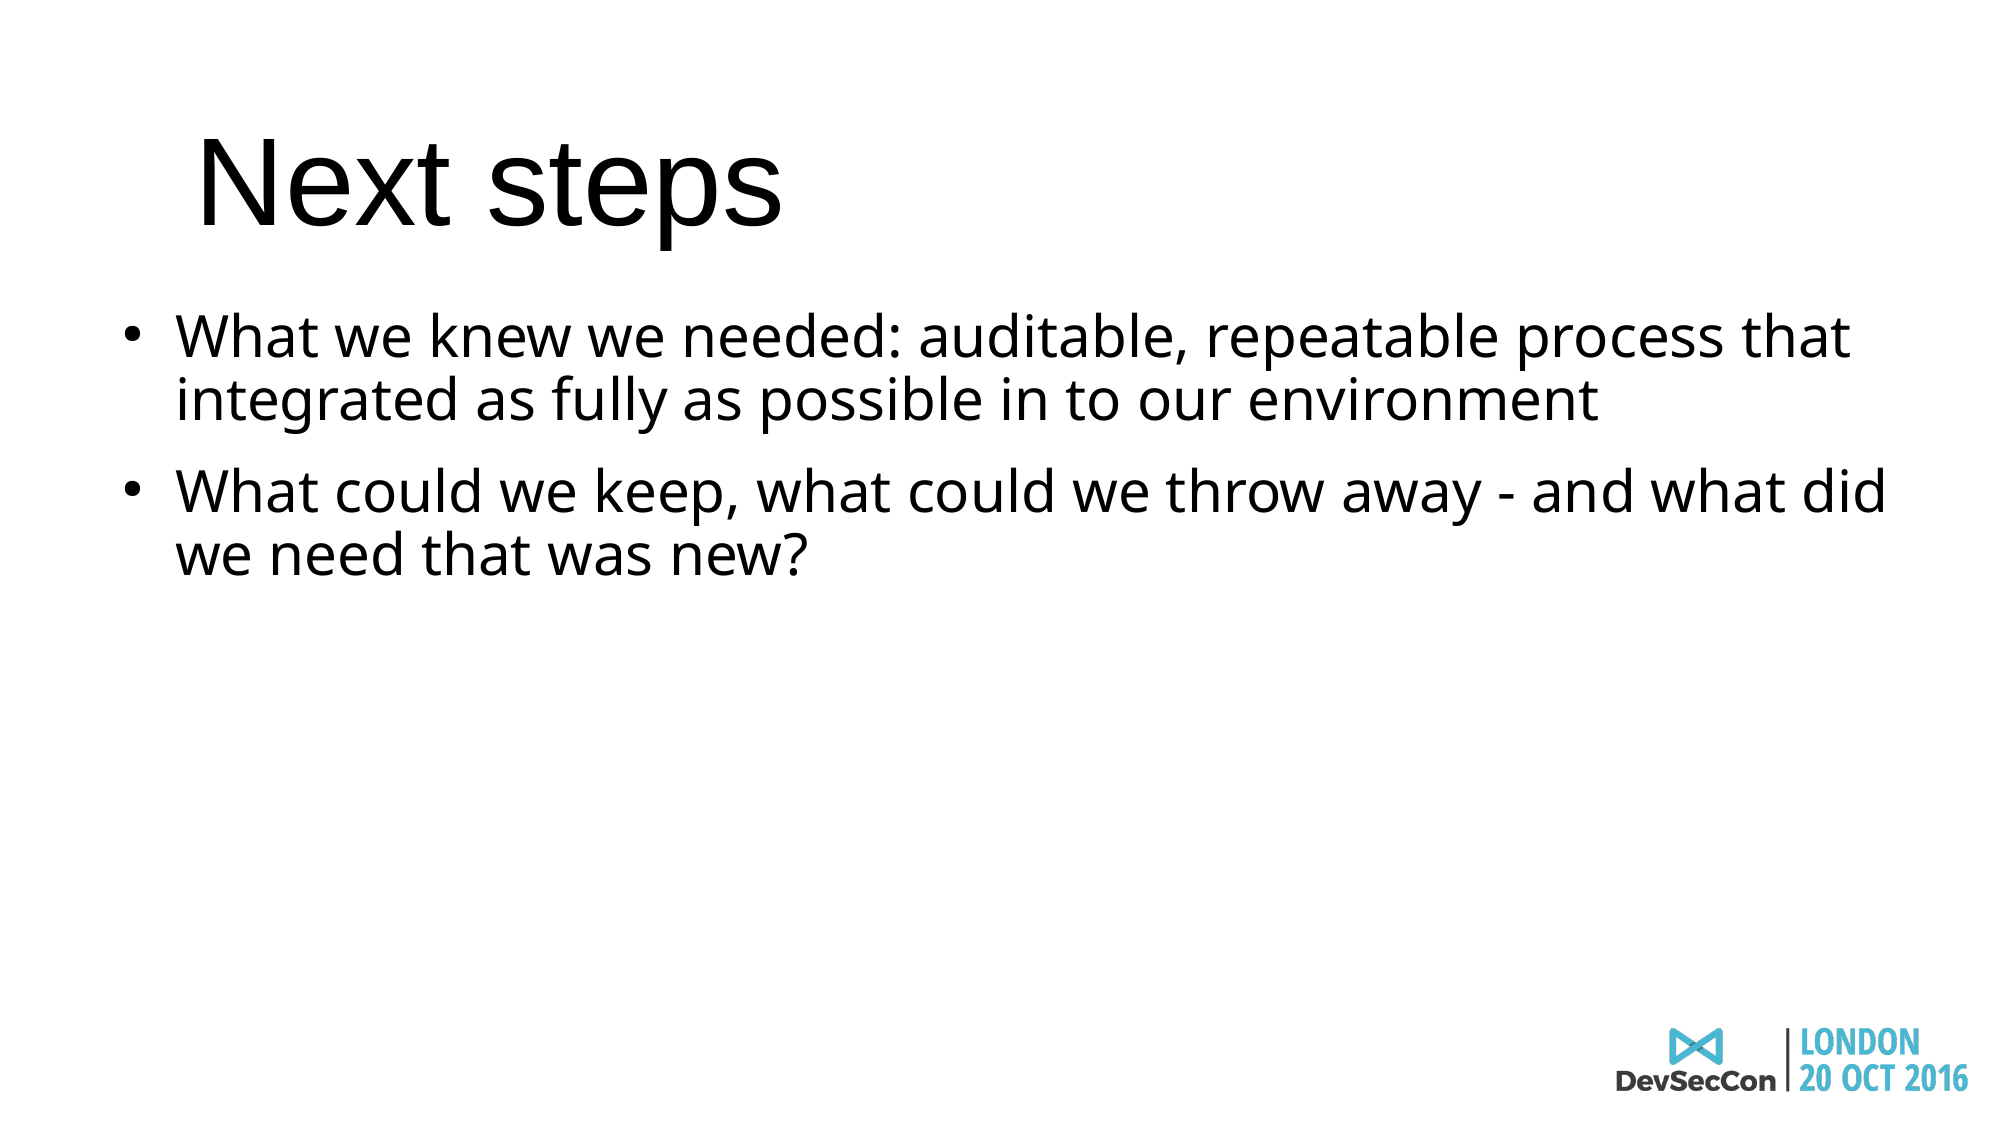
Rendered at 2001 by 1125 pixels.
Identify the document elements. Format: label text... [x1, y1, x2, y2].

list What we knew we needed: auditable, repeatable process that integrated as fully as possible in to our environment What could we keep, what could we throw away - and what did we need that was new? [89, 299, 1910, 1014]
title [89, 59, 1910, 278]
picture [1609, 1014, 1979, 1105]
text_box Next steps [180, 104, 801, 260]
